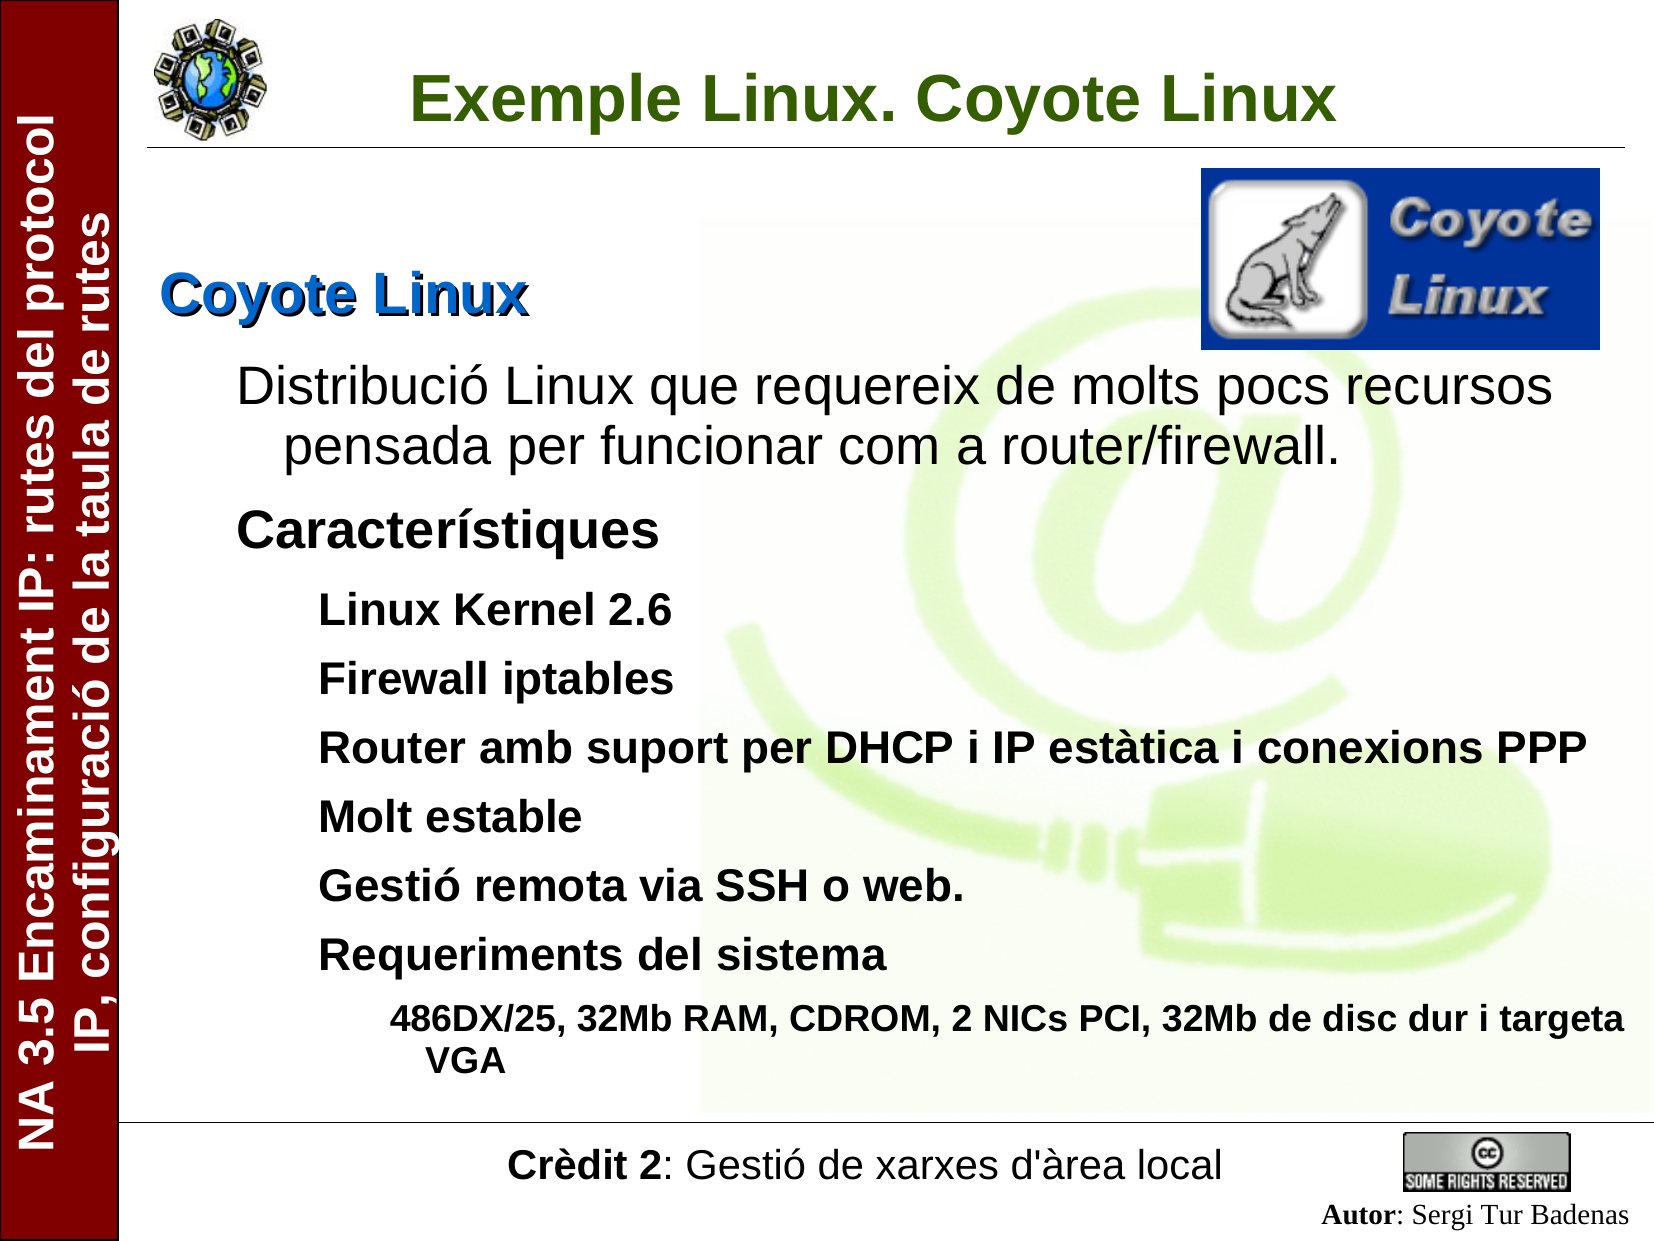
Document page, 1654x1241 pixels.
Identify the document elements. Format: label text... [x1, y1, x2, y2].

title Exemple Linux. Coyote Linux [129, 49, 1619, 148]
list Coyote Linux Distribució Linux que requereix de molts pocs recursos pensada per funcionar com a router/firewall. Característiques Linux Kernel 2.6 Firewall iptables Router amb suport per DHCP i IP estàtica i conexions PPP Molt estable Gestió remota via SSH o web. Requeriments del sistema 486DX/25, 32Mb RAM, CDROM, 2 NICs PCI, 32Mb de disc dur i targeta VGA [141, 260, 1630, 1111]
picture [1403, 1132, 1571, 1192]
picture [154, 19, 268, 49]
picture [700, 168, 1654, 1113]
